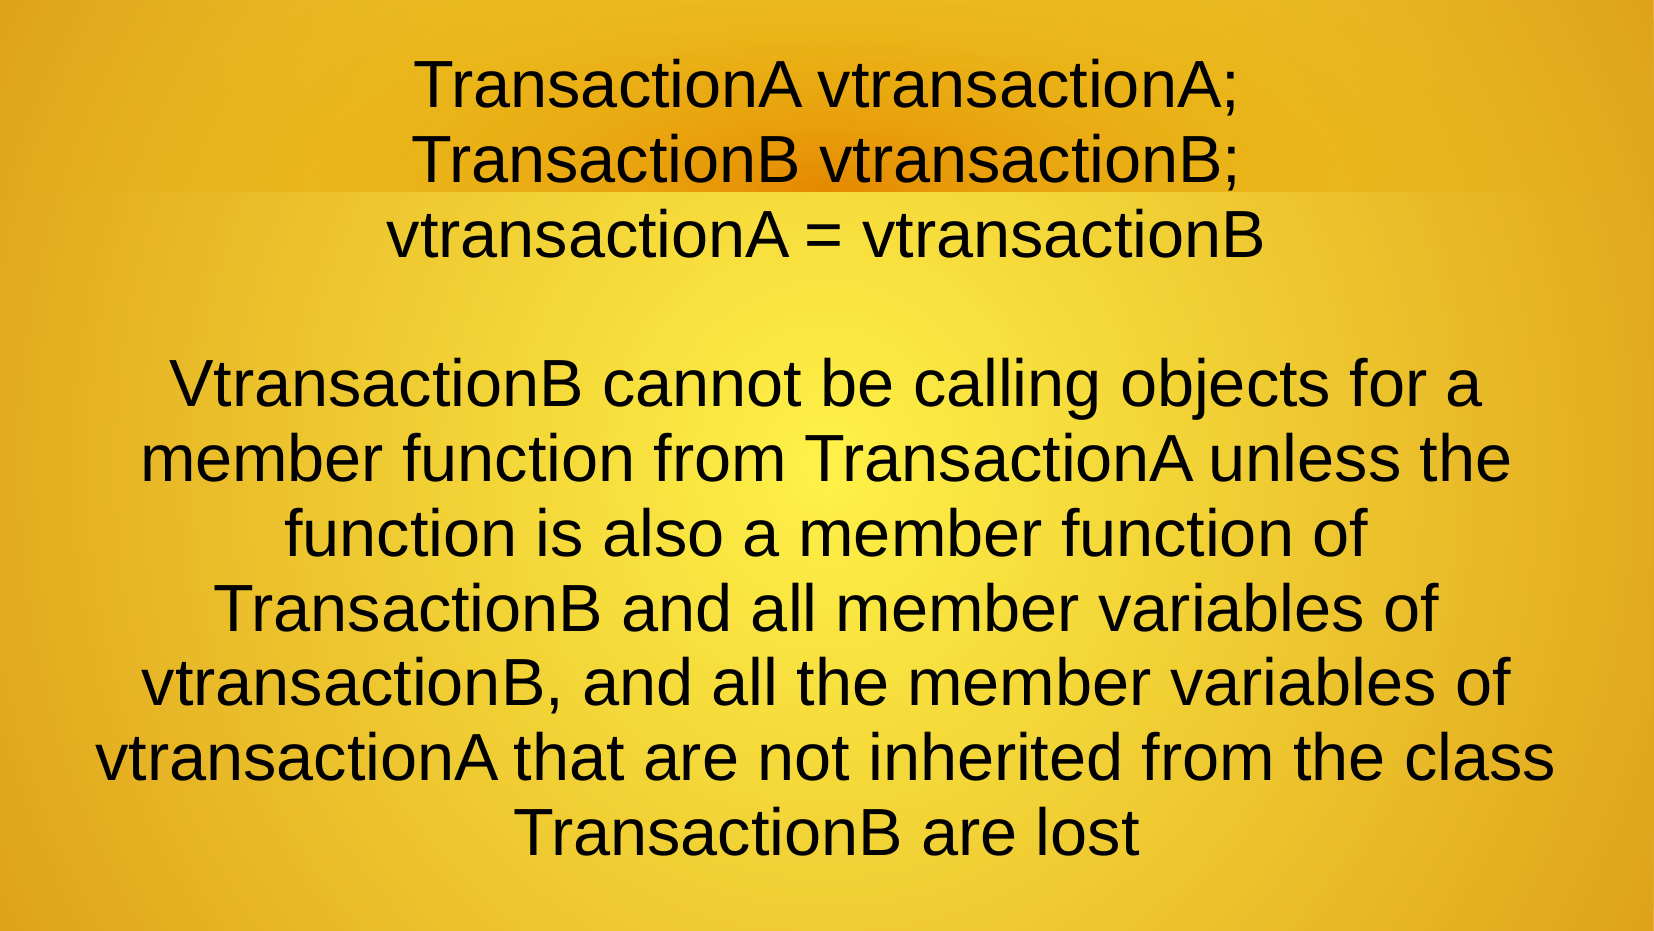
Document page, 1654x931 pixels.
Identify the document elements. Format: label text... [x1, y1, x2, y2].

subtitle TransactionA vtransactionA; TransactionB vtransactionB; vtransactionA = vtransactionB VtransactionB cannot be calling objects for a member function from TransactionA unless the function is also a member function of TransactionB and all member variables of vtransactionB, and all the member variables of vtransactionA that are not inherited from the class TransactionB are lost [82, 47, 1571, 870]
